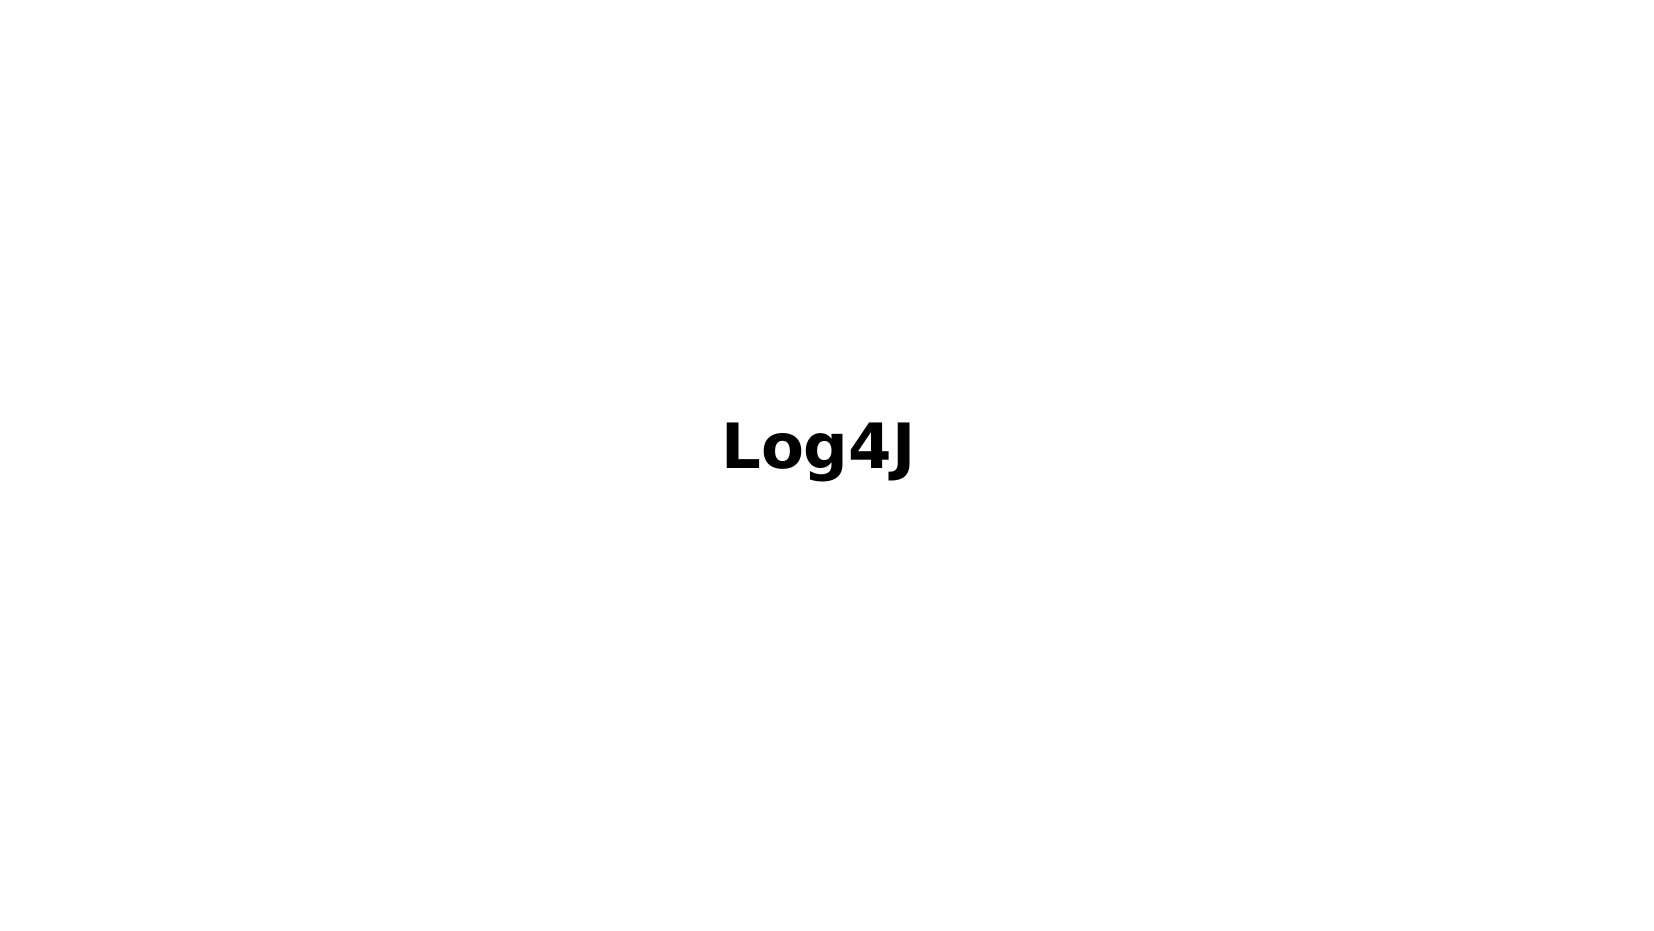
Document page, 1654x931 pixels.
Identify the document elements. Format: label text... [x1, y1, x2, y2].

title Log4J [74, 398, 1563, 508]
